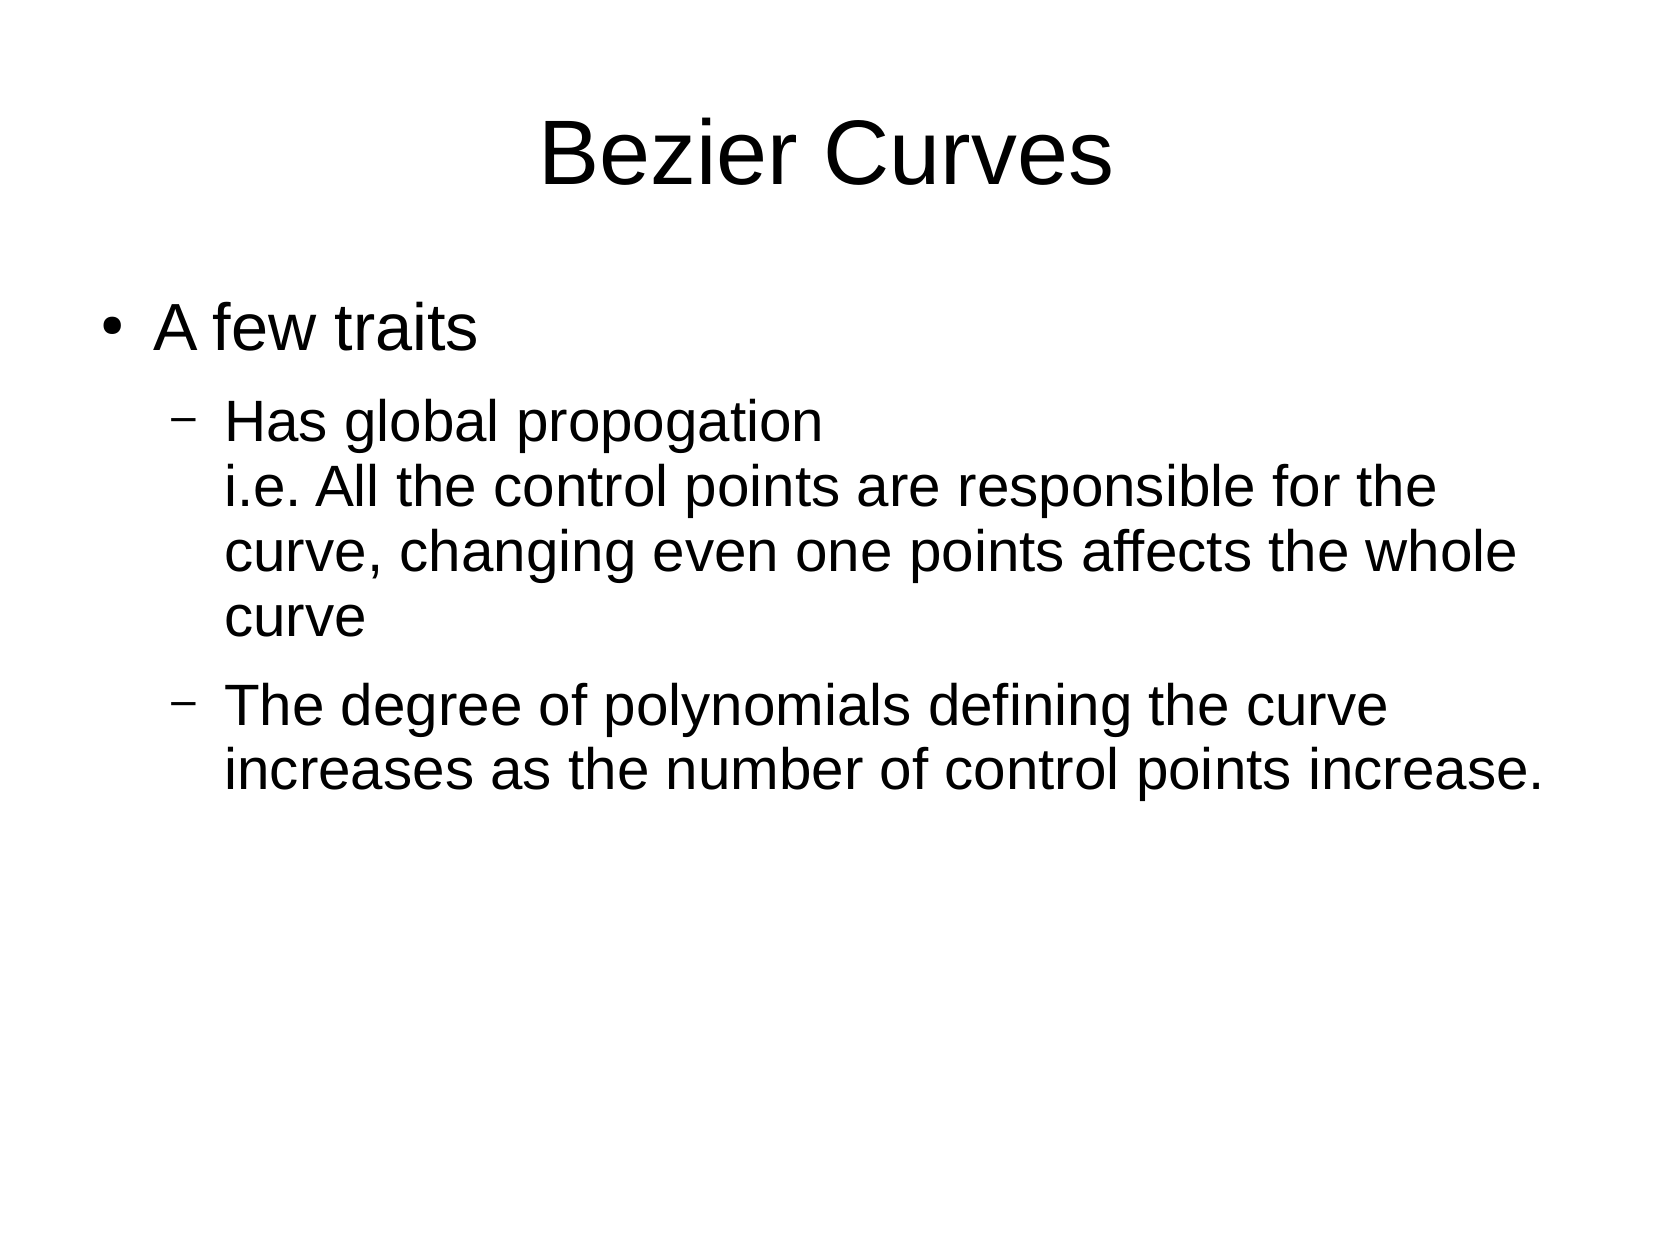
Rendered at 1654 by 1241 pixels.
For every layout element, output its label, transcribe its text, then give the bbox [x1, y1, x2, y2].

title Bezier Curves [82, 49, 1571, 257]
list A few traits Has global propogation i.e. All the control points are responsible for the curve, changing even one points affects the whole curve The degree of polynomials defining the curve increases as the number of control points increase. [82, 290, 1571, 1010]
